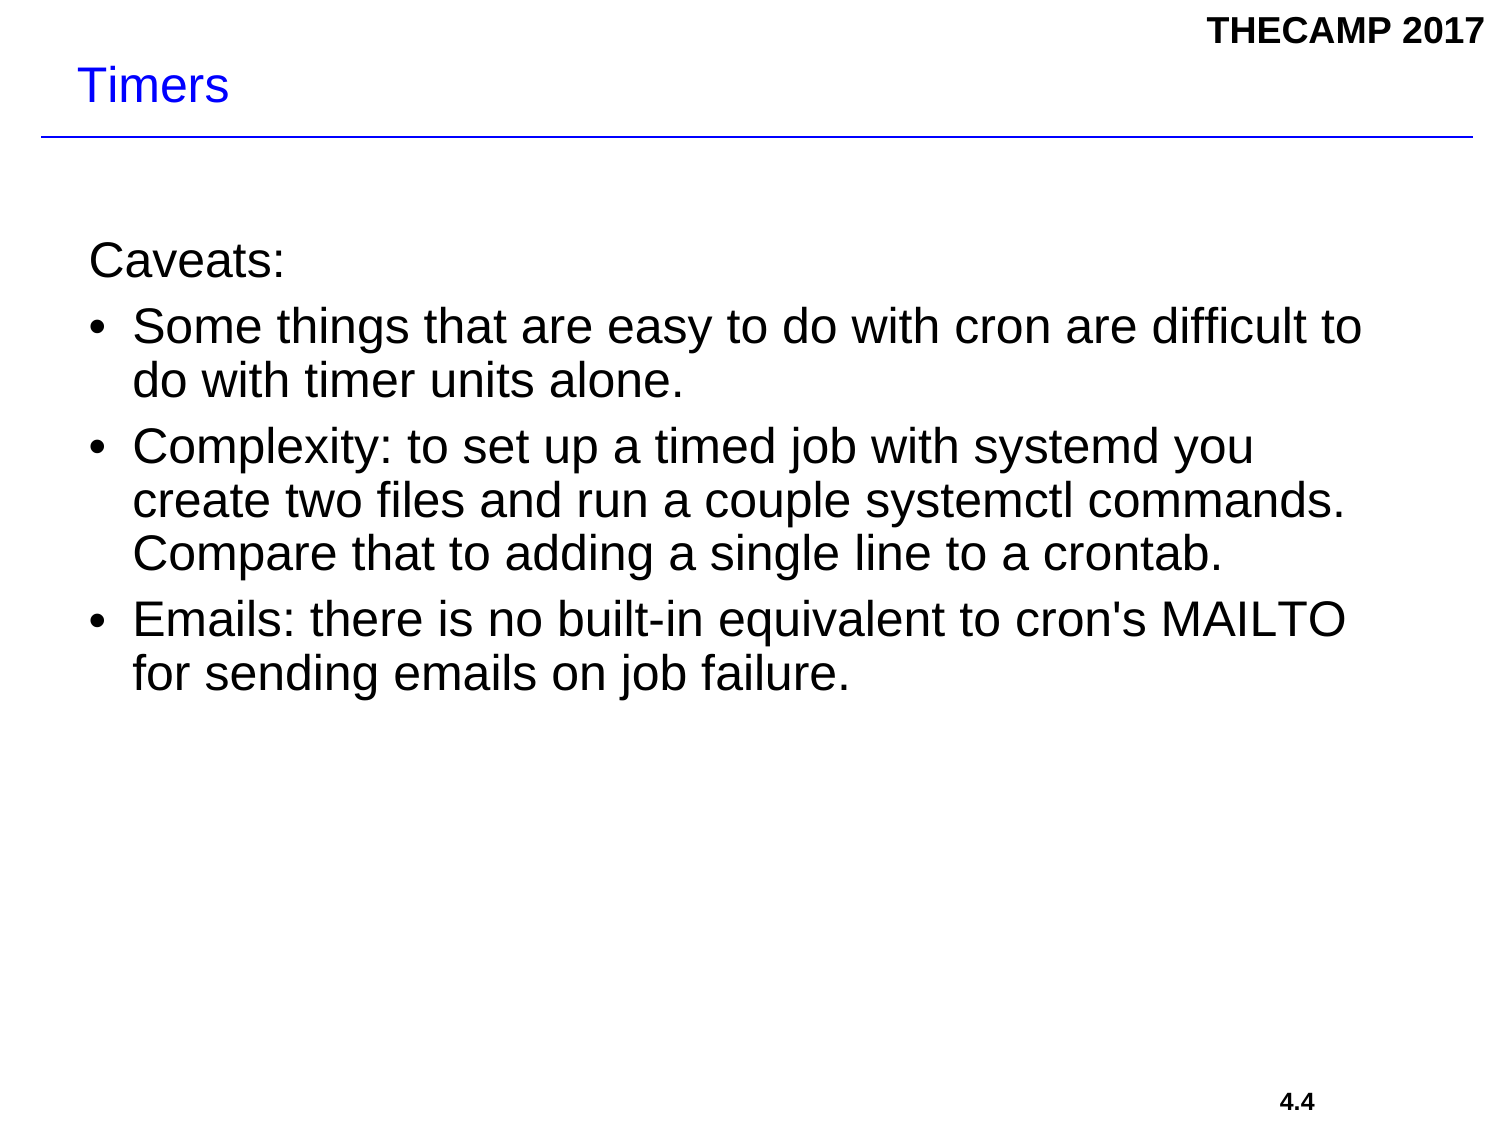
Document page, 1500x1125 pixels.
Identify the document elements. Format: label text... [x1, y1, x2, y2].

title Timers [76, 39, 1424, 126]
list Caveats: Some things that are easy to do with cron are difficult to do with timer units alone. Complexity: to set up a timed job with systemd you create two files and run a couple systemctl commands. Compare that to adding a single line to a crontab. Emails: there is no built-in equivalent to cron's MAILTO for sending emails on job failure. [88, 113, 1398, 857]
